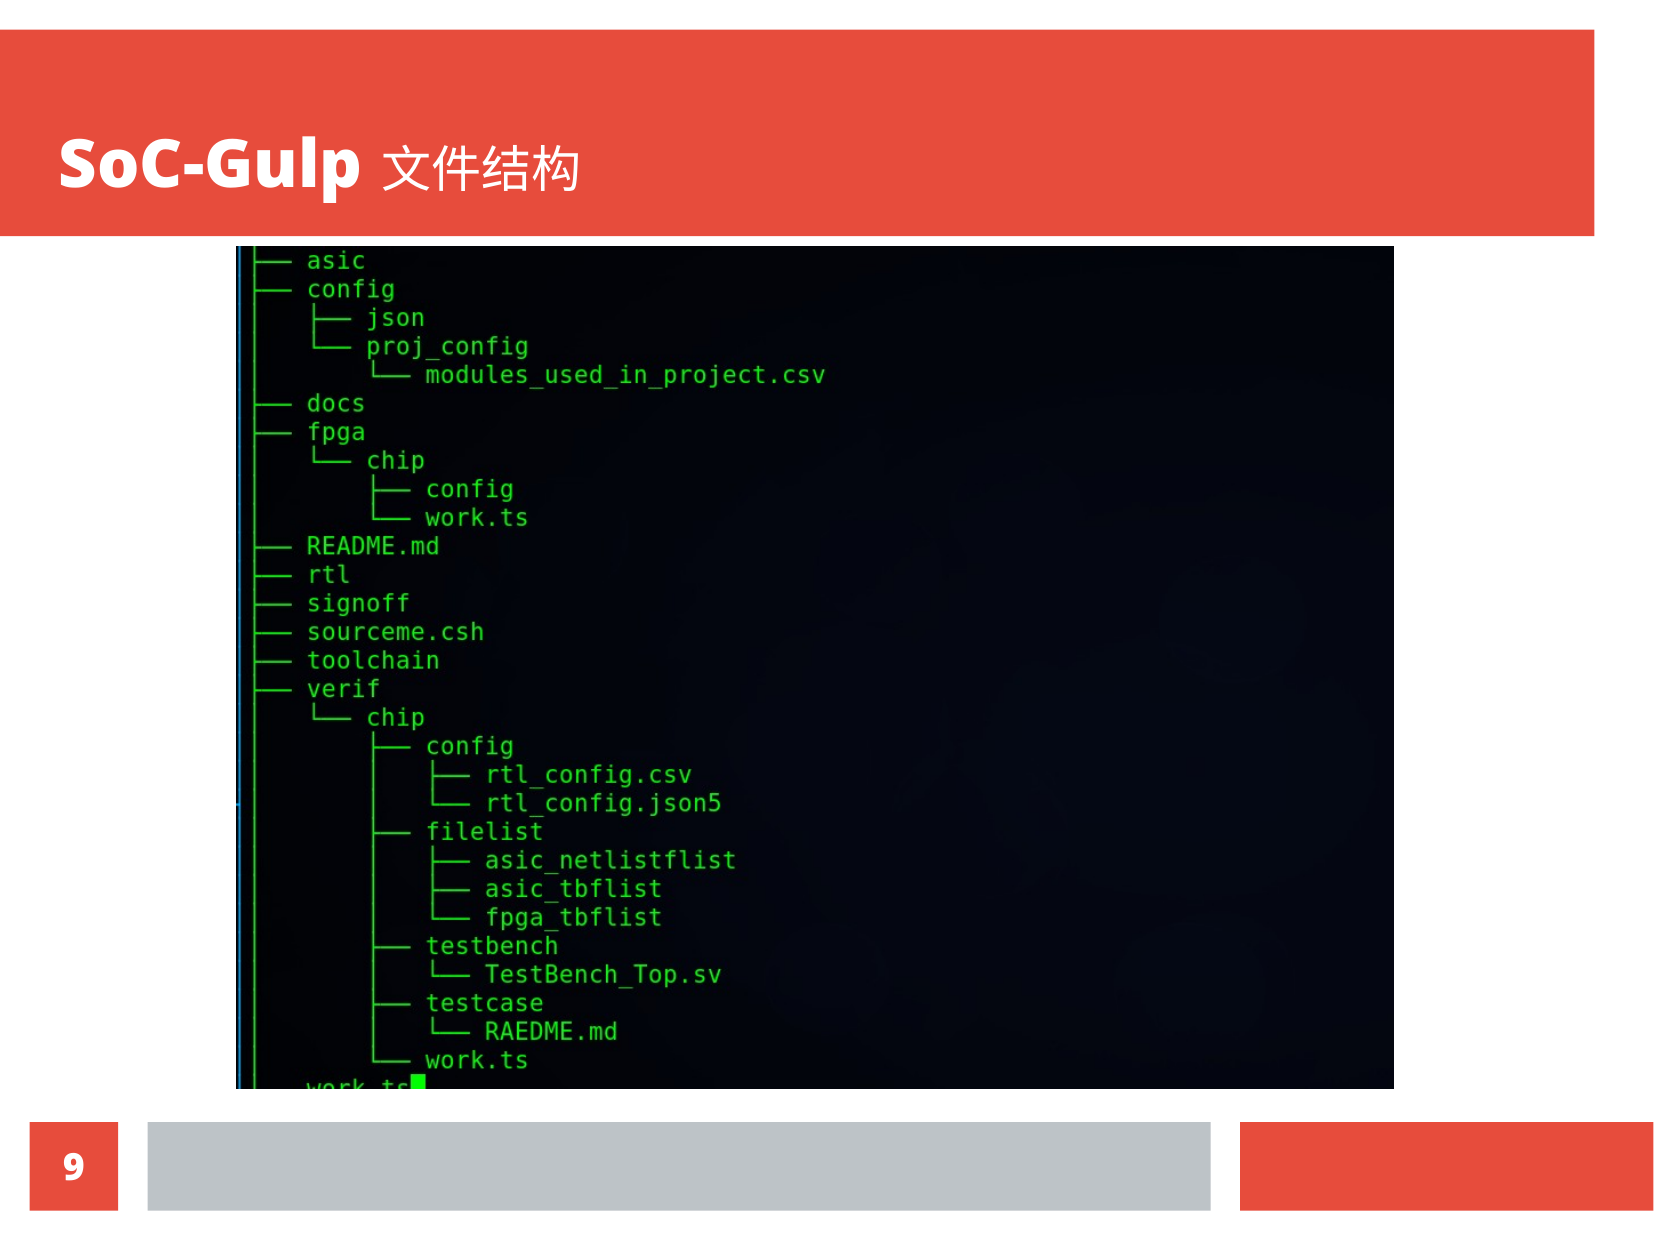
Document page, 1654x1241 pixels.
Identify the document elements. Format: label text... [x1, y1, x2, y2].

picture [236, 246, 1394, 1089]
title SoC-Gulp文件结构 [59, 59, 1595, 207]
